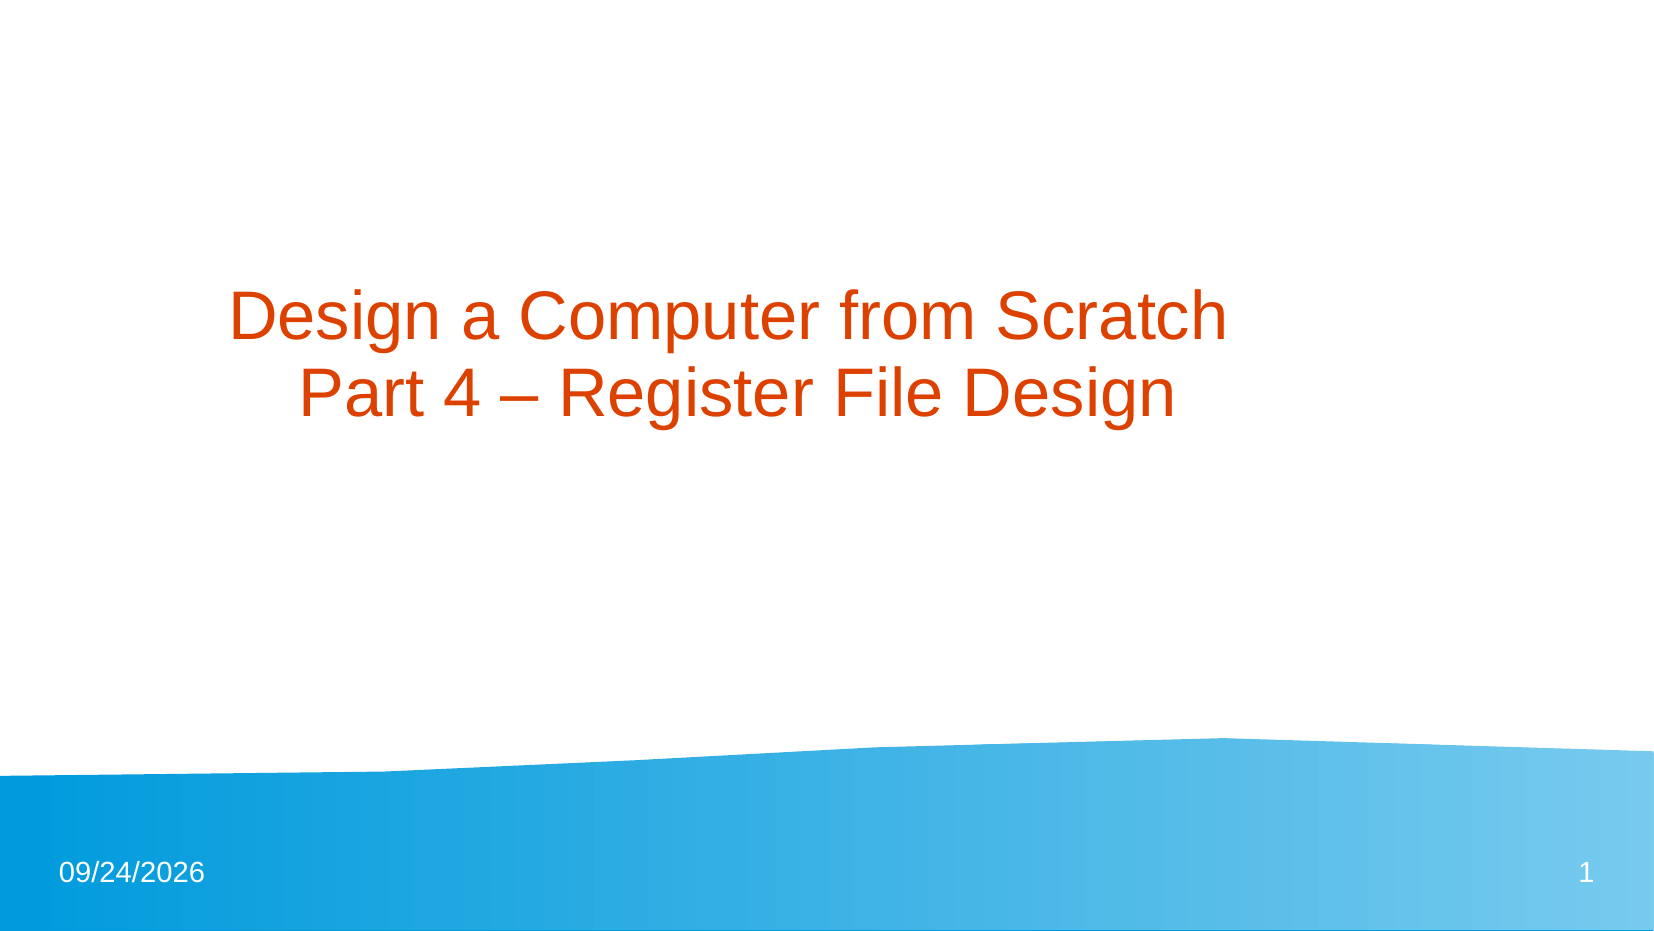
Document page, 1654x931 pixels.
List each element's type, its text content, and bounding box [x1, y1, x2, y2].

title Design a Computer from Scratch Part 4 – Register File Design [0, 265, 1477, 443]
